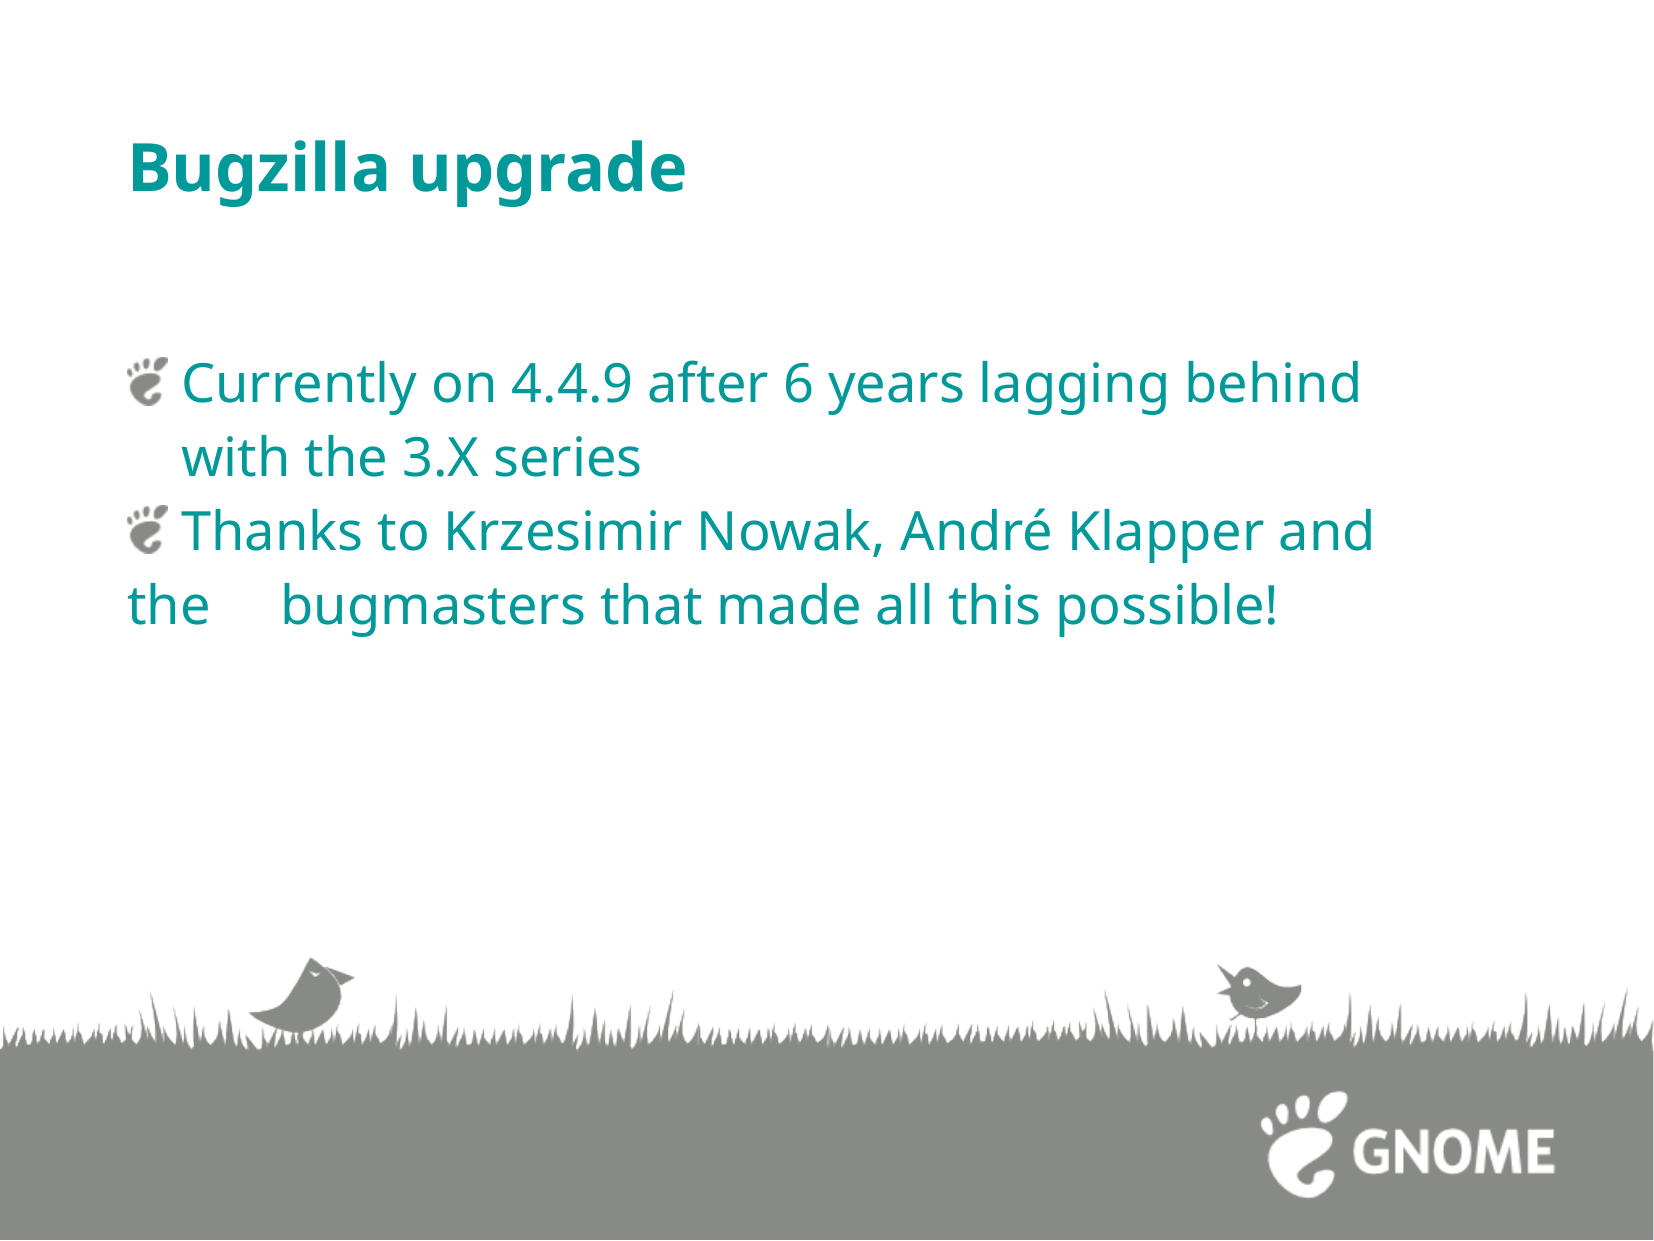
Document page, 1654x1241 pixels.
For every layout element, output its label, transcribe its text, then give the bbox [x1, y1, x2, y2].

text_box Currently on 4.4.9 after 6 years lagging behind with the 3.X series Thanks to Krzesimir Nowak, André Klapper and the bugmasters that made all this possible! [112, 337, 1426, 866]
text_box Bugzilla upgrade [112, 112, 1276, 318]
picture [0, 0, 1654, 1241]
